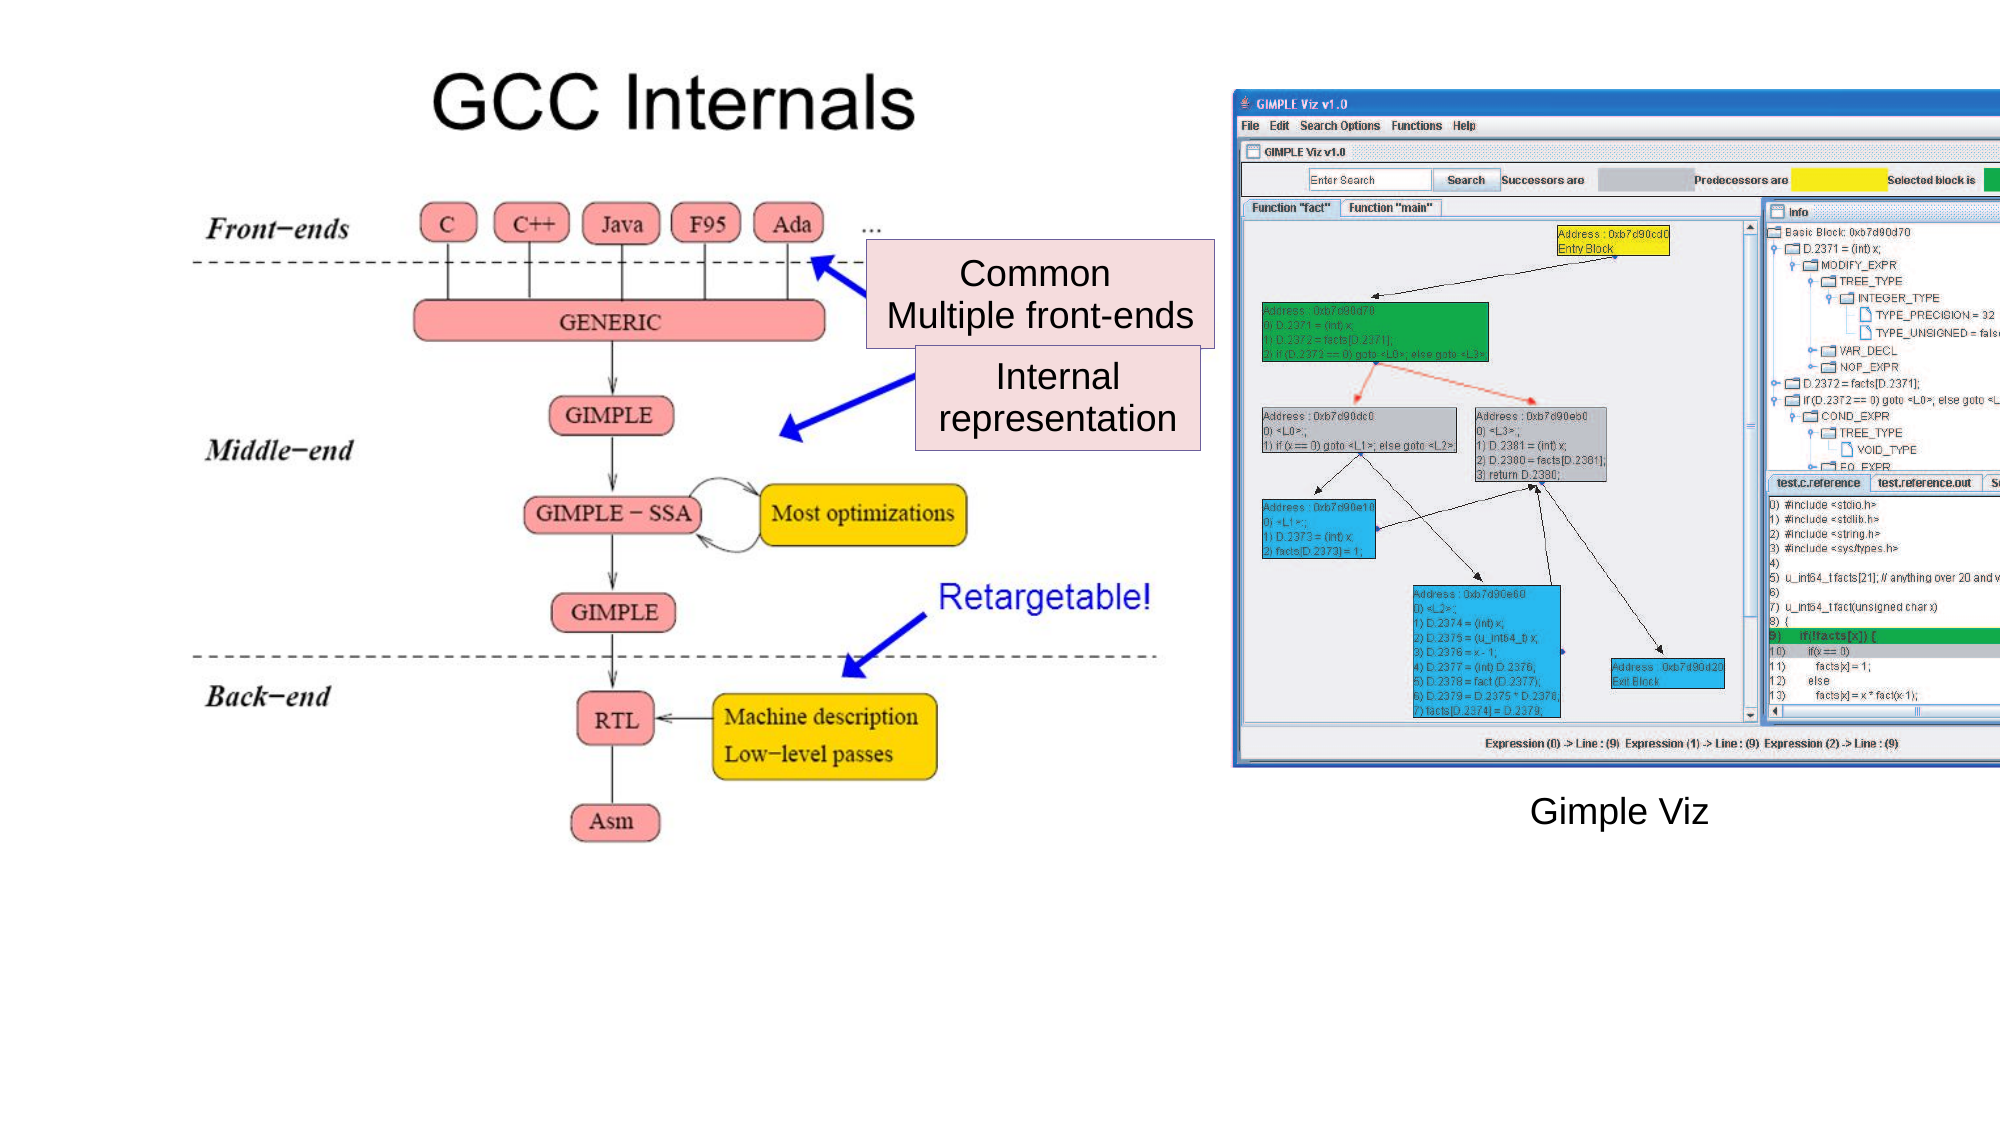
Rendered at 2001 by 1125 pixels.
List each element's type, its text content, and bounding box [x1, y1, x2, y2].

text_box Internal representation [915, 345, 1201, 451]
picture [45, 0, 2000, 928]
text_box Gimple Viz [1515, 783, 1726, 841]
text_box Common Multiple front-ends [866, 239, 1215, 349]
